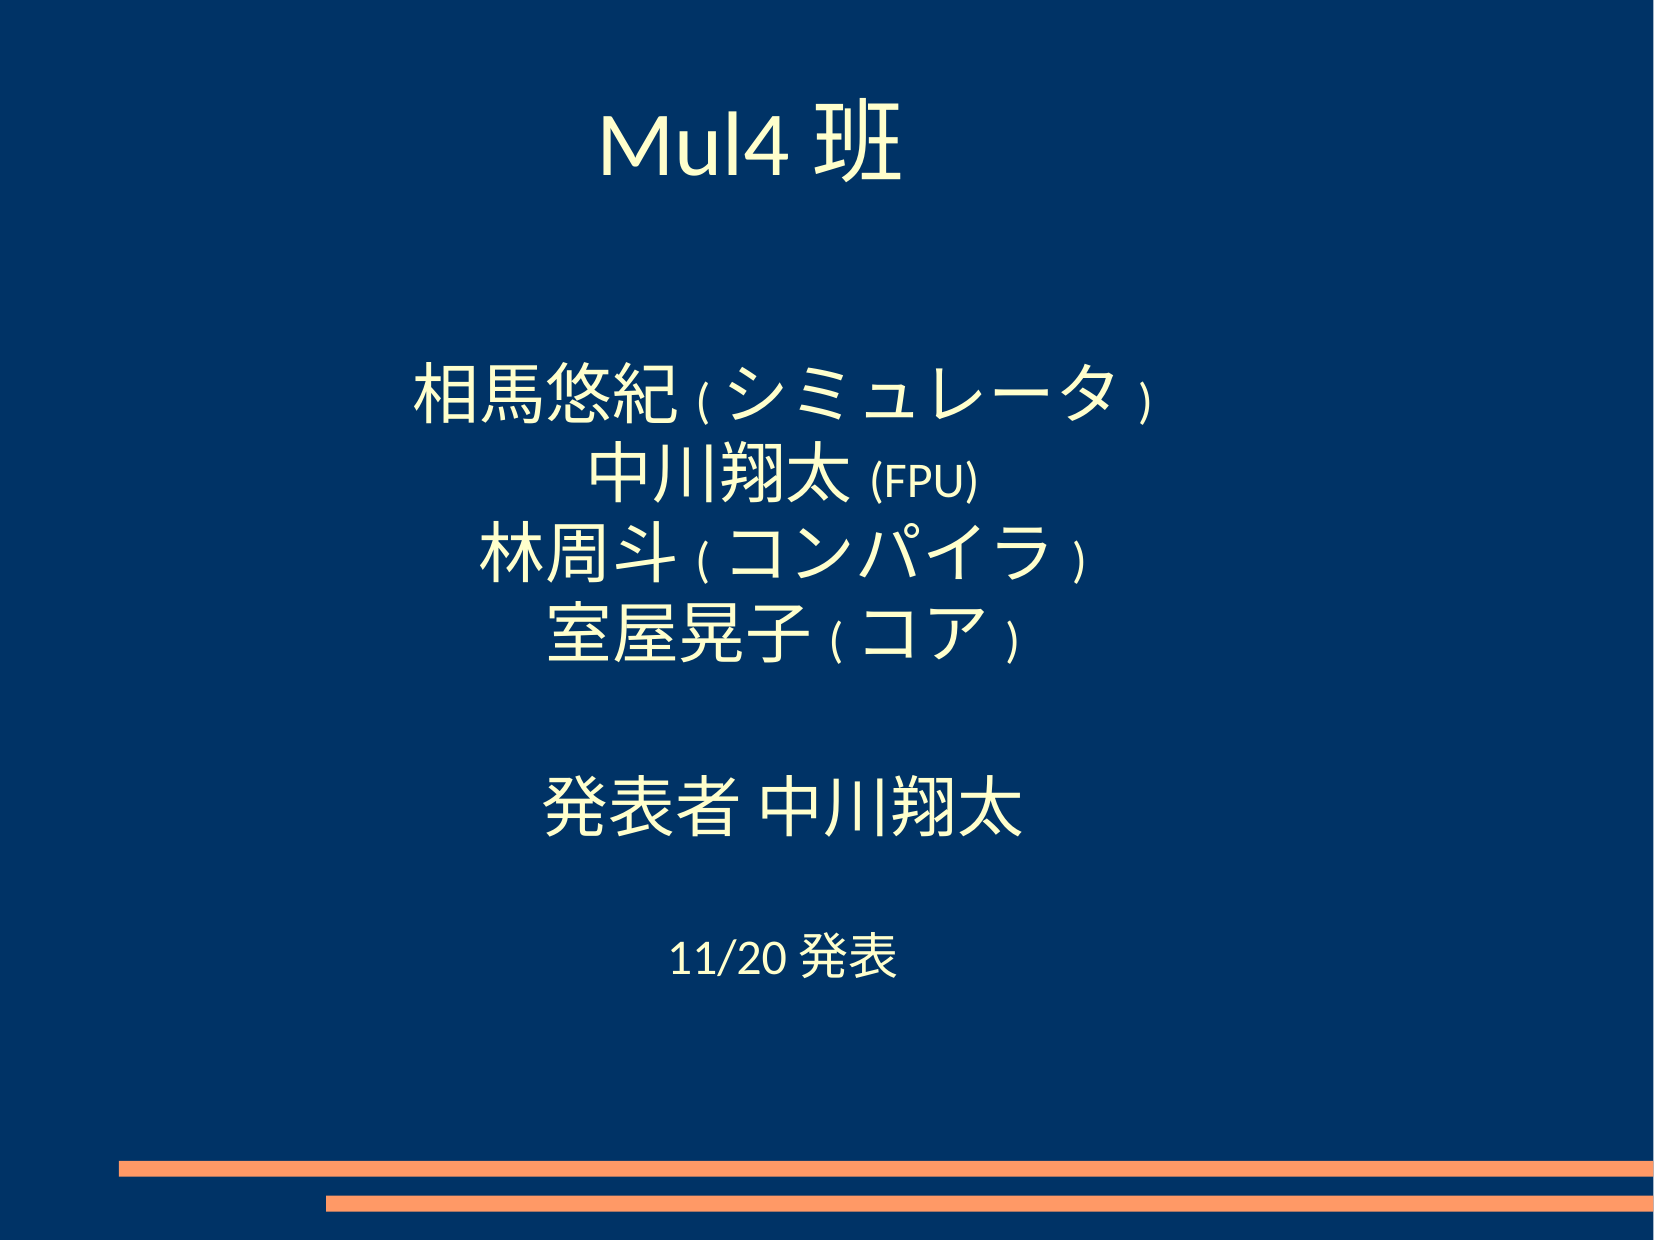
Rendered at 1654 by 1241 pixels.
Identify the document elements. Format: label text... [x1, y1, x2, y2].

title Mul4班 [75, 44, 1425, 233]
text_box 相馬悠紀(シミュレータ) 中川翔太(FPU) 林周斗(コンパイラ) 室屋晃子(コア) 発表者 中川翔太 11/20発表 [225, 267, 1341, 1034]
